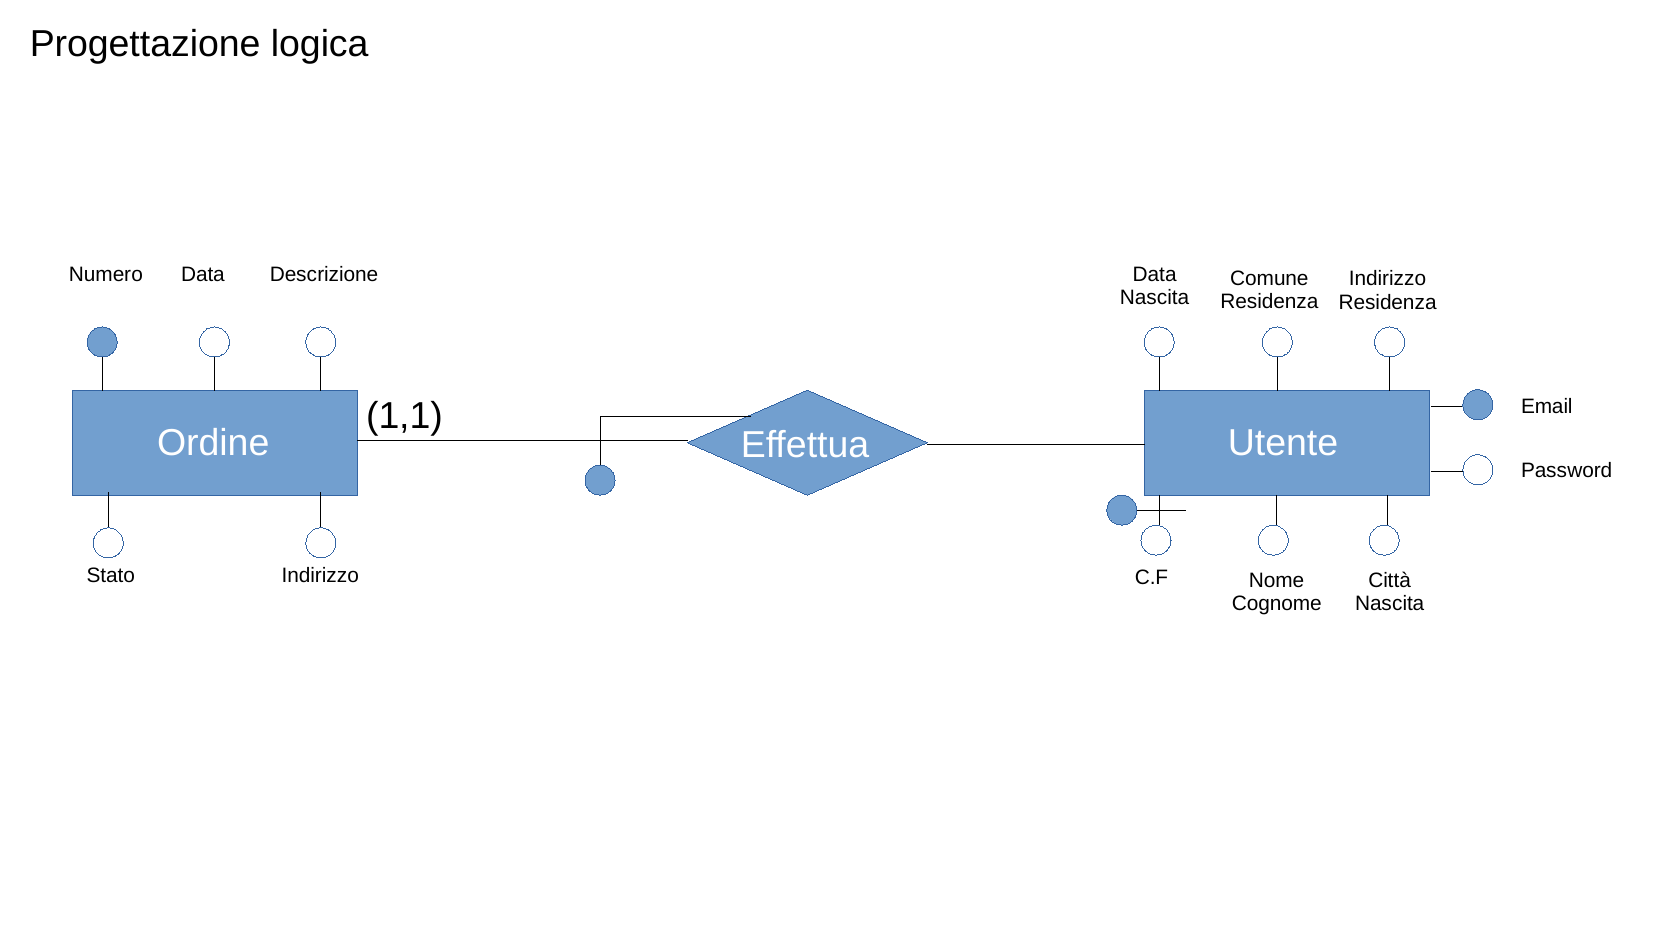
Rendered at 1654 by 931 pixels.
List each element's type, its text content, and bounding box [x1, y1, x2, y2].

text_box Ordine [142, 414, 285, 471]
text_box Nome Cognome [1217, 560, 1337, 623]
text_box Descrizione [255, 255, 394, 294]
text_box [1374, 326, 1405, 357]
text_box Data [166, 255, 240, 294]
text_box [1462, 454, 1493, 485]
text_box Città Nascita [1340, 560, 1440, 623]
text_box Utente [1213, 414, 1354, 471]
text_box (1,1) [351, 387, 459, 445]
text_box [1106, 495, 1137, 526]
text_box [885, 424, 928, 462]
text_box Indirizzo Residenza [1323, 259, 1452, 322]
text_box [93, 527, 124, 556]
text_box [687, 425, 726, 460]
text_box Stato [71, 556, 150, 595]
text_box Email [1506, 386, 1597, 432]
text_box C.F [1120, 558, 1211, 604]
text_box [756, 473, 858, 496]
text_box [199, 326, 230, 357]
text_box [747, 390, 867, 416]
text_box [72, 390, 358, 496]
text_box [1140, 525, 1172, 556]
text_box [1369, 525, 1400, 556]
text_box [1258, 525, 1289, 556]
text_box [87, 326, 118, 357]
text_box [1262, 326, 1293, 357]
text_box Comune Residenza [1205, 259, 1323, 321]
text_box Progettazione logica [15, 15, 384, 72]
text_box Password [1506, 451, 1633, 514]
text_box Data Nascita [1105, 255, 1205, 317]
text_box [1144, 390, 1430, 496]
text_box [305, 527, 336, 556]
text_box [1144, 326, 1175, 357]
text_box [1462, 389, 1493, 420]
text_box [305, 326, 336, 357]
text_box [585, 465, 616, 496]
text_box Effettua [726, 416, 885, 473]
text_box Indirizzo [266, 556, 374, 595]
text_box Numero [54, 255, 158, 294]
